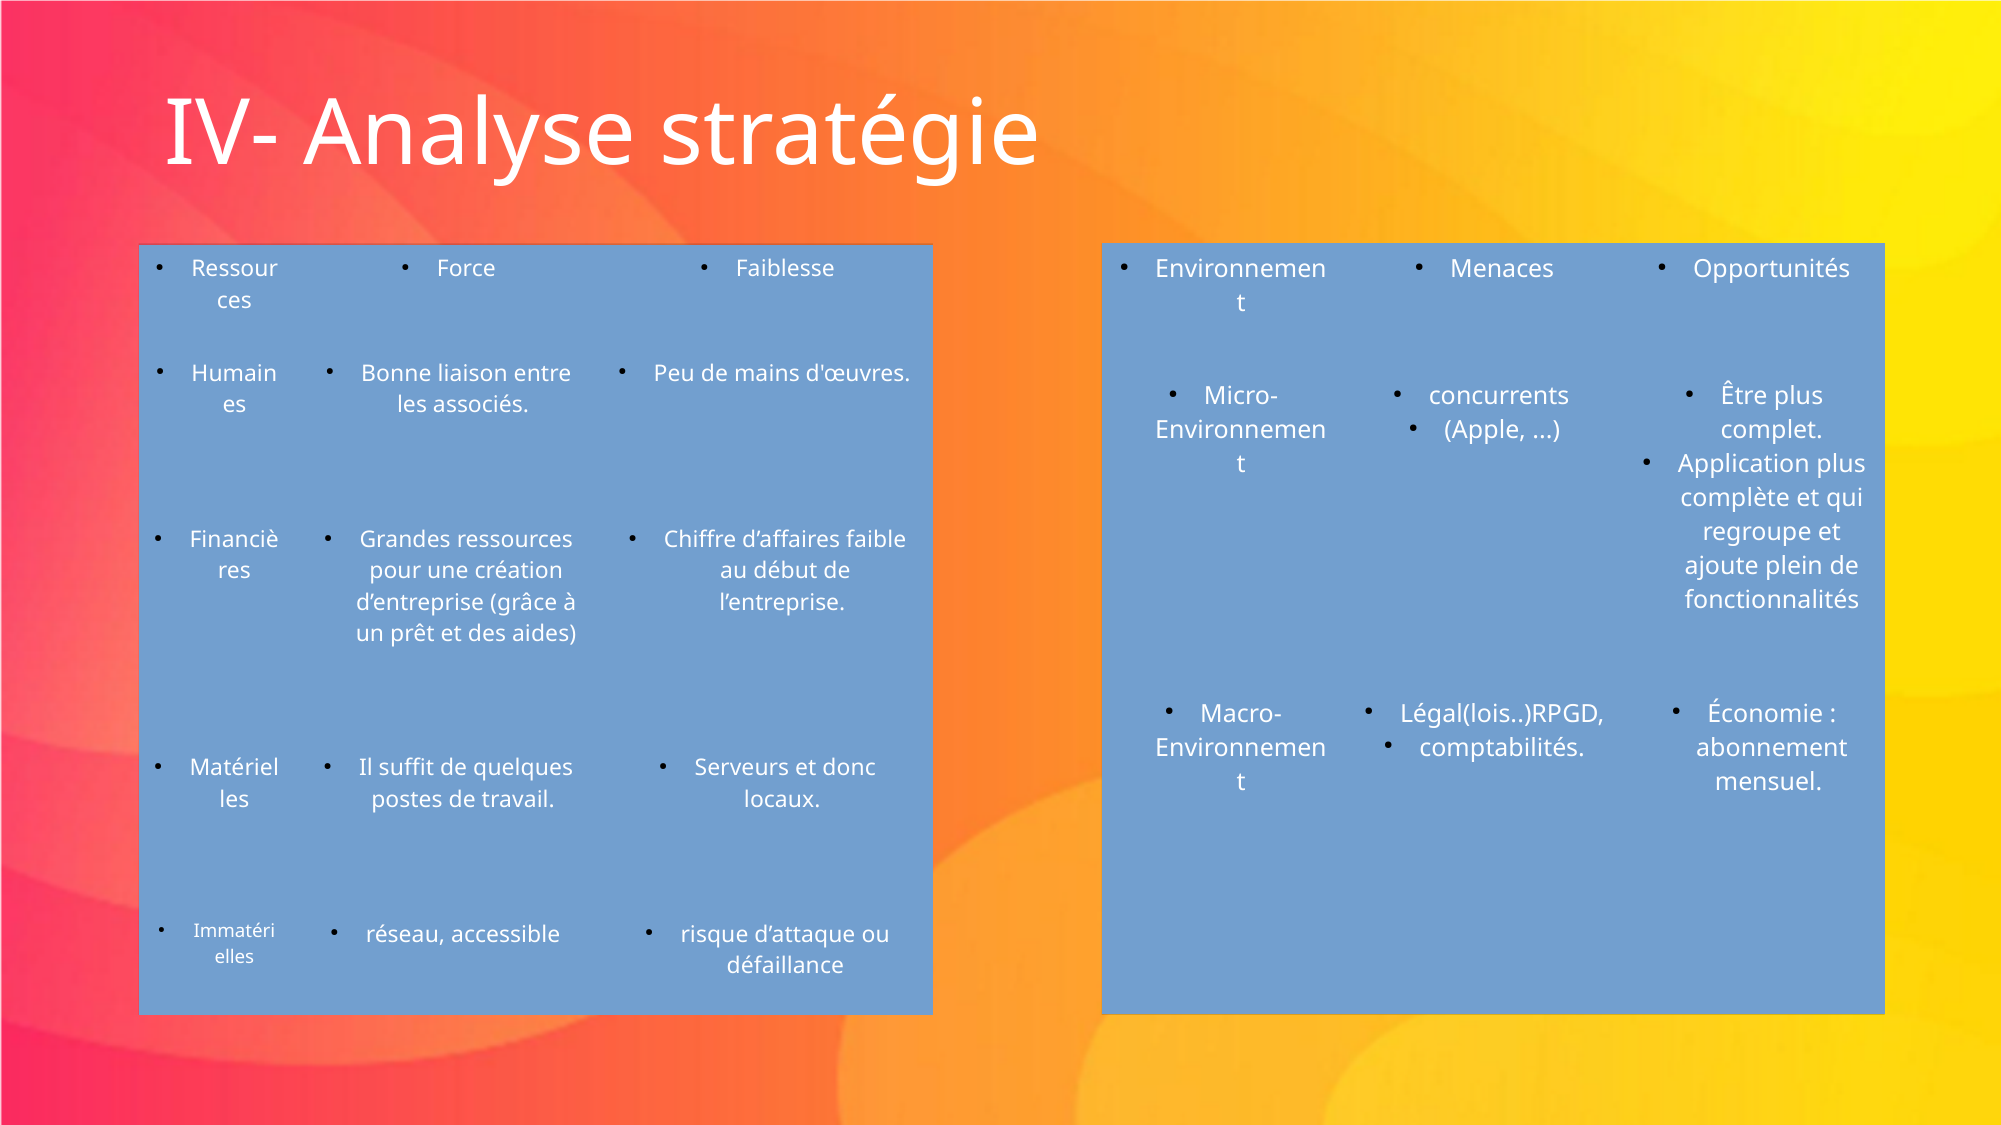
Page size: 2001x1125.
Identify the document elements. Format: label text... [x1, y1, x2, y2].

table_header Menaces [1345, 243, 1624, 370]
table_cell Immatérielles [139, 910, 295, 1015]
table_cell risque d’attaque ou défaillance [602, 910, 933, 1015]
table_cell Humaines [139, 350, 295, 516]
table_cell Être plus complet. Application plus complète et qui regroupe et ajoute plein de fonctionnalités [1624, 370, 1885, 688]
table_header Opportunités [1624, 243, 1885, 370]
table_cell Serveurs et donc locaux. [602, 744, 933, 910]
table_cell Grandes ressources pour une création d’entreprise (grâce à un prêt et des aides) [295, 516, 602, 744]
table_cell Micro-Environnement [1102, 370, 1345, 688]
table_cell Matérielles [139, 744, 295, 910]
table_header Environnement [1102, 243, 1345, 370]
table_cell Chiffre d’affaires faible au début de l’entreprise. [602, 516, 933, 744]
title IV- Analyse stratégie [149, 25, 1875, 244]
table_header Faiblesse [602, 245, 933, 350]
table_cell Il suffit de quelques postes de travail. [295, 744, 602, 910]
table_header Ressources [139, 245, 295, 350]
table_header Force [295, 245, 602, 350]
table_cell concurrents (Apple, ...) [1345, 370, 1624, 688]
table_cell Légal(lois..)RPGD, comptabilités. [1345, 688, 1624, 1014]
table_cell Bonne liaison entre les associés. [295, 350, 602, 516]
table_cell réseau, accessible [295, 910, 602, 1015]
table_cell Économie : abonnement mensuel. [1624, 688, 1885, 1014]
table_cell Peu de mains d'œuvres. [602, 350, 933, 516]
picture [0, 0, 2000, 1125]
table_cell Macro-Environnement [1102, 688, 1345, 1014]
table_cell Financières [139, 516, 295, 744]
